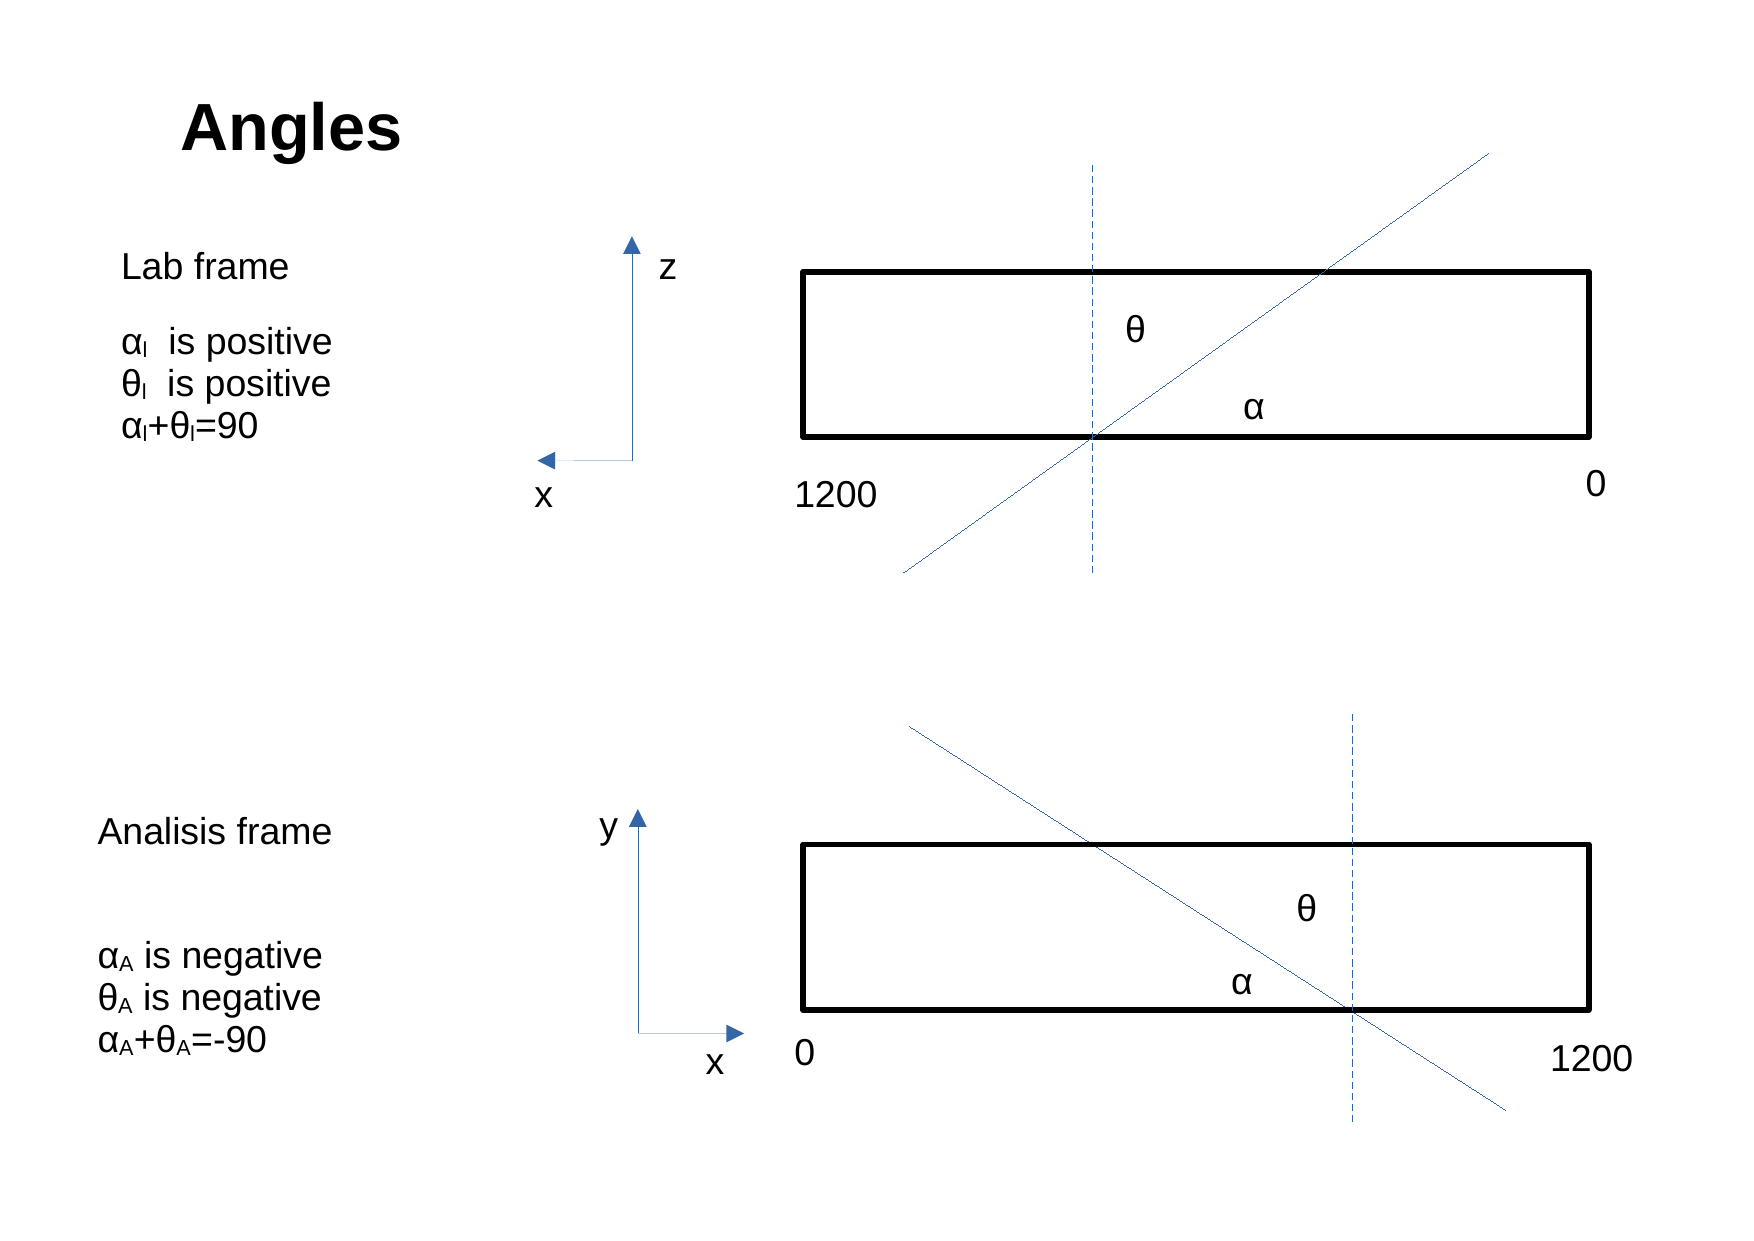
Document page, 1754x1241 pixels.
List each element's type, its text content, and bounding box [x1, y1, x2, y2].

text_box x [690, 1033, 774, 1091]
text_box 1200 [779, 466, 928, 524]
text_box x [519, 466, 603, 524]
text_box Angles [165, 82, 1412, 173]
text_box 1200 [1535, 1029, 1684, 1087]
text_box θ [1110, 301, 1176, 358]
text_box 0 [779, 1023, 839, 1081]
text_box 0 [1570, 454, 1630, 512]
text_box z [643, 238, 691, 296]
text_box α [1216, 953, 1264, 1010]
text_box αl is positive θl is positive αl+θl=90 [106, 312, 367, 538]
text_box Lab frame [106, 238, 585, 296]
text_box αA is negative θA is negative αA+θA=-90 [82, 885, 343, 1153]
text_box α [1228, 377, 1276, 435]
text_box y [584, 797, 632, 855]
text_box Analisis frame [82, 803, 562, 860]
text_box θ [1281, 879, 1332, 937]
